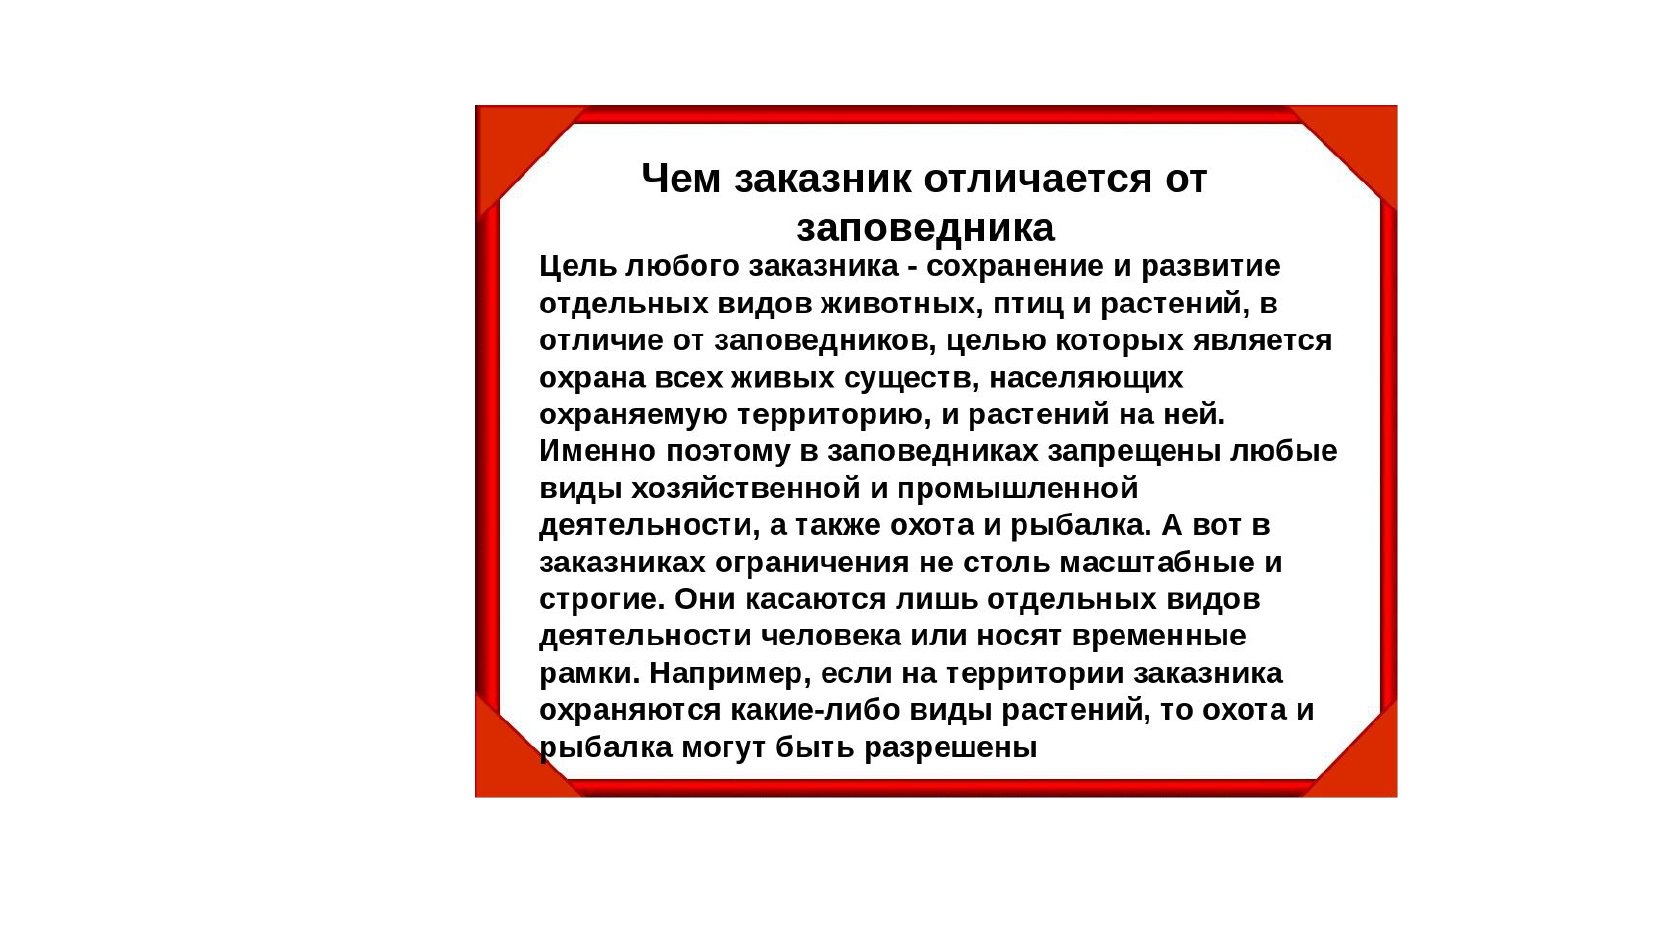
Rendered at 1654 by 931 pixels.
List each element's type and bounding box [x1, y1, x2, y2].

picture [475, 105, 1398, 798]
